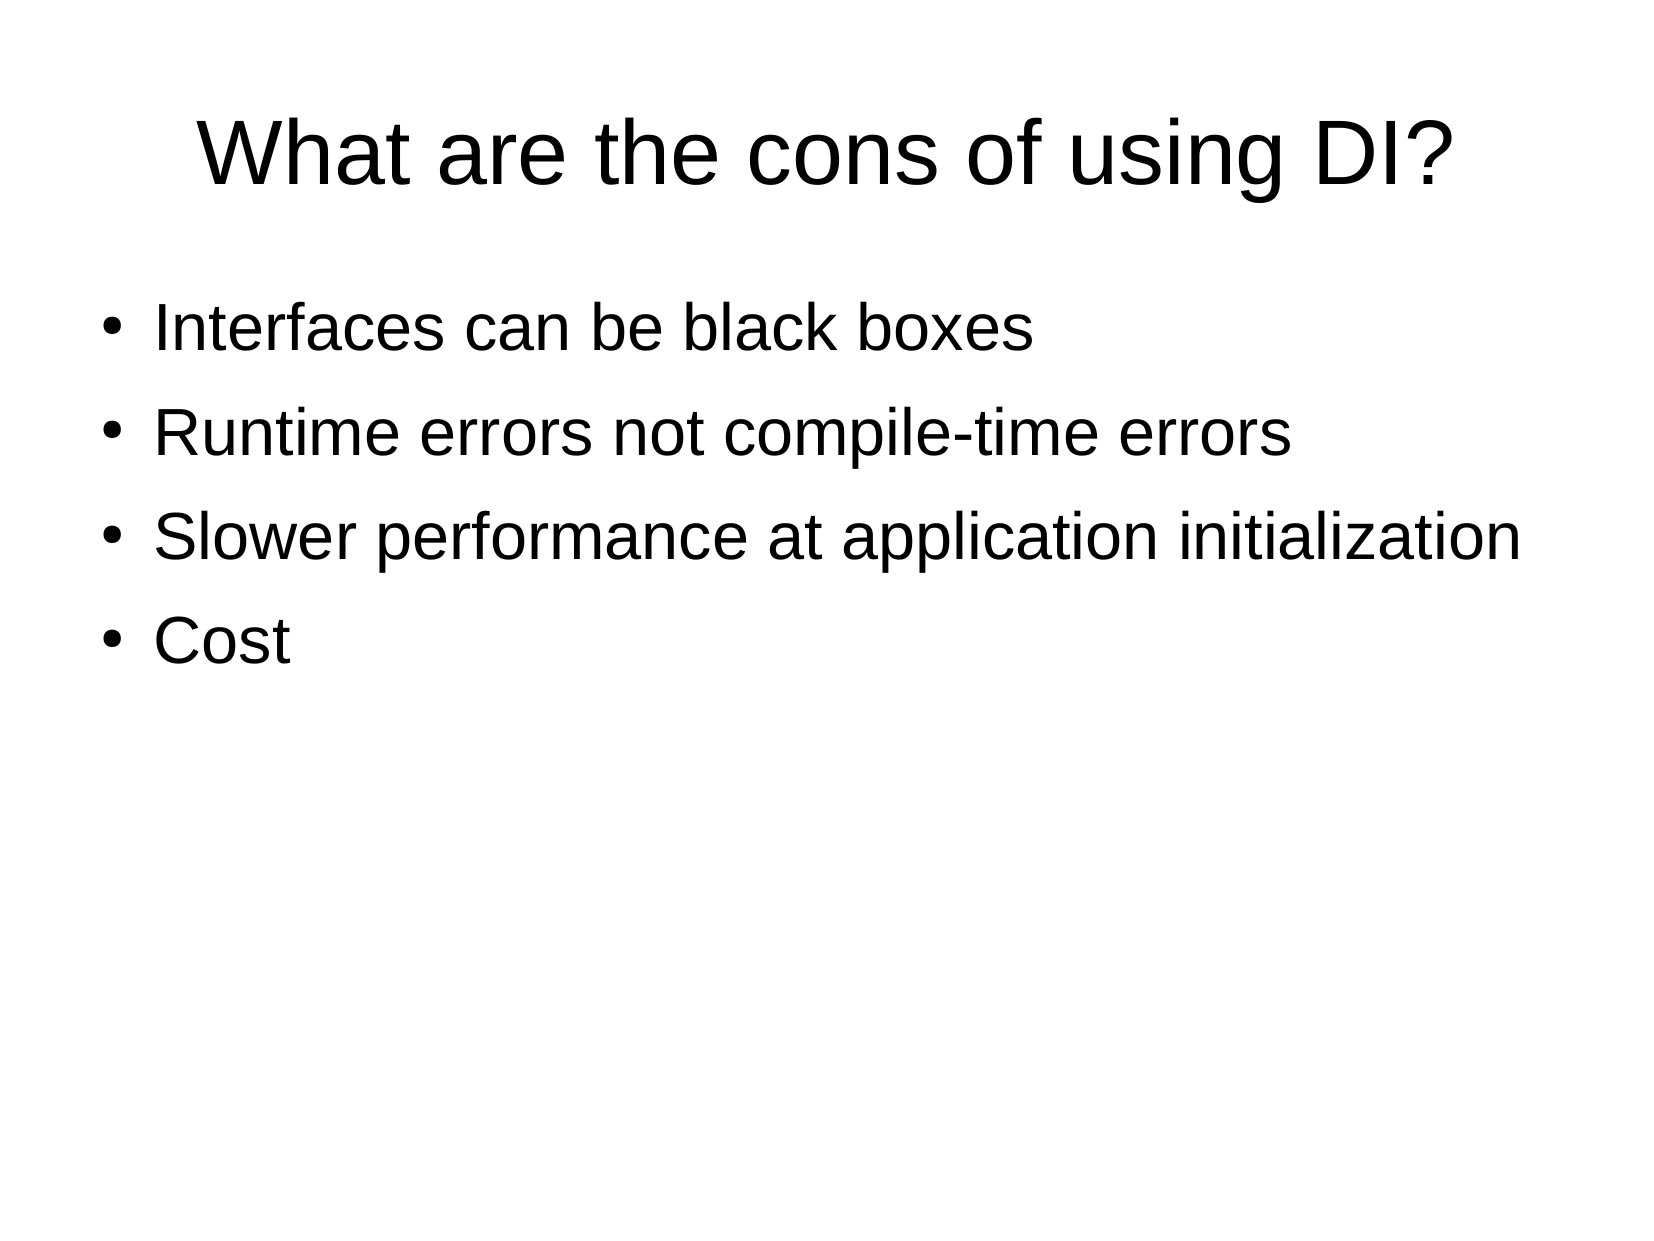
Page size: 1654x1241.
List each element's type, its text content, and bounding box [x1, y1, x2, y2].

title What are the cons of using DI? [82, 49, 1571, 257]
list Interfaces can be black boxes Runtime errors not compile-time errors Slower performance at application initialization Cost [82, 290, 1538, 1010]
